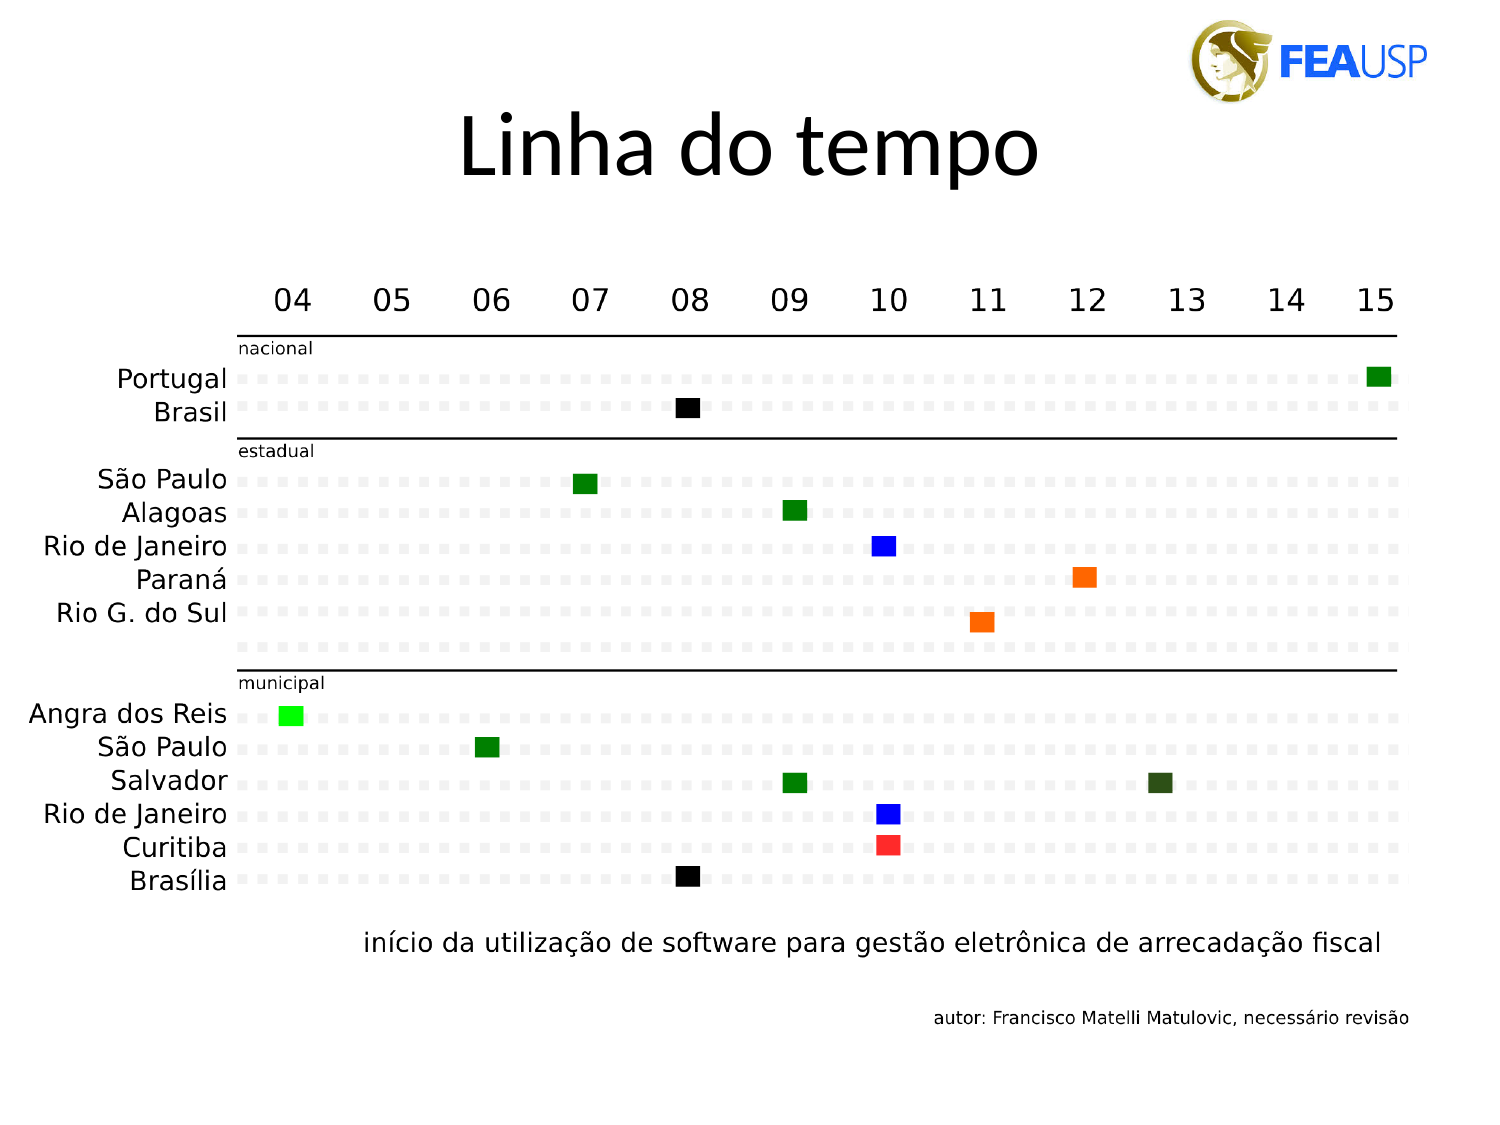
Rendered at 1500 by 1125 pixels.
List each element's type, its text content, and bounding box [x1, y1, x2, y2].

title Linha do tempo [75, 45, 1425, 233]
picture [9, 259, 1458, 1040]
picture [1187, 19, 1427, 105]
